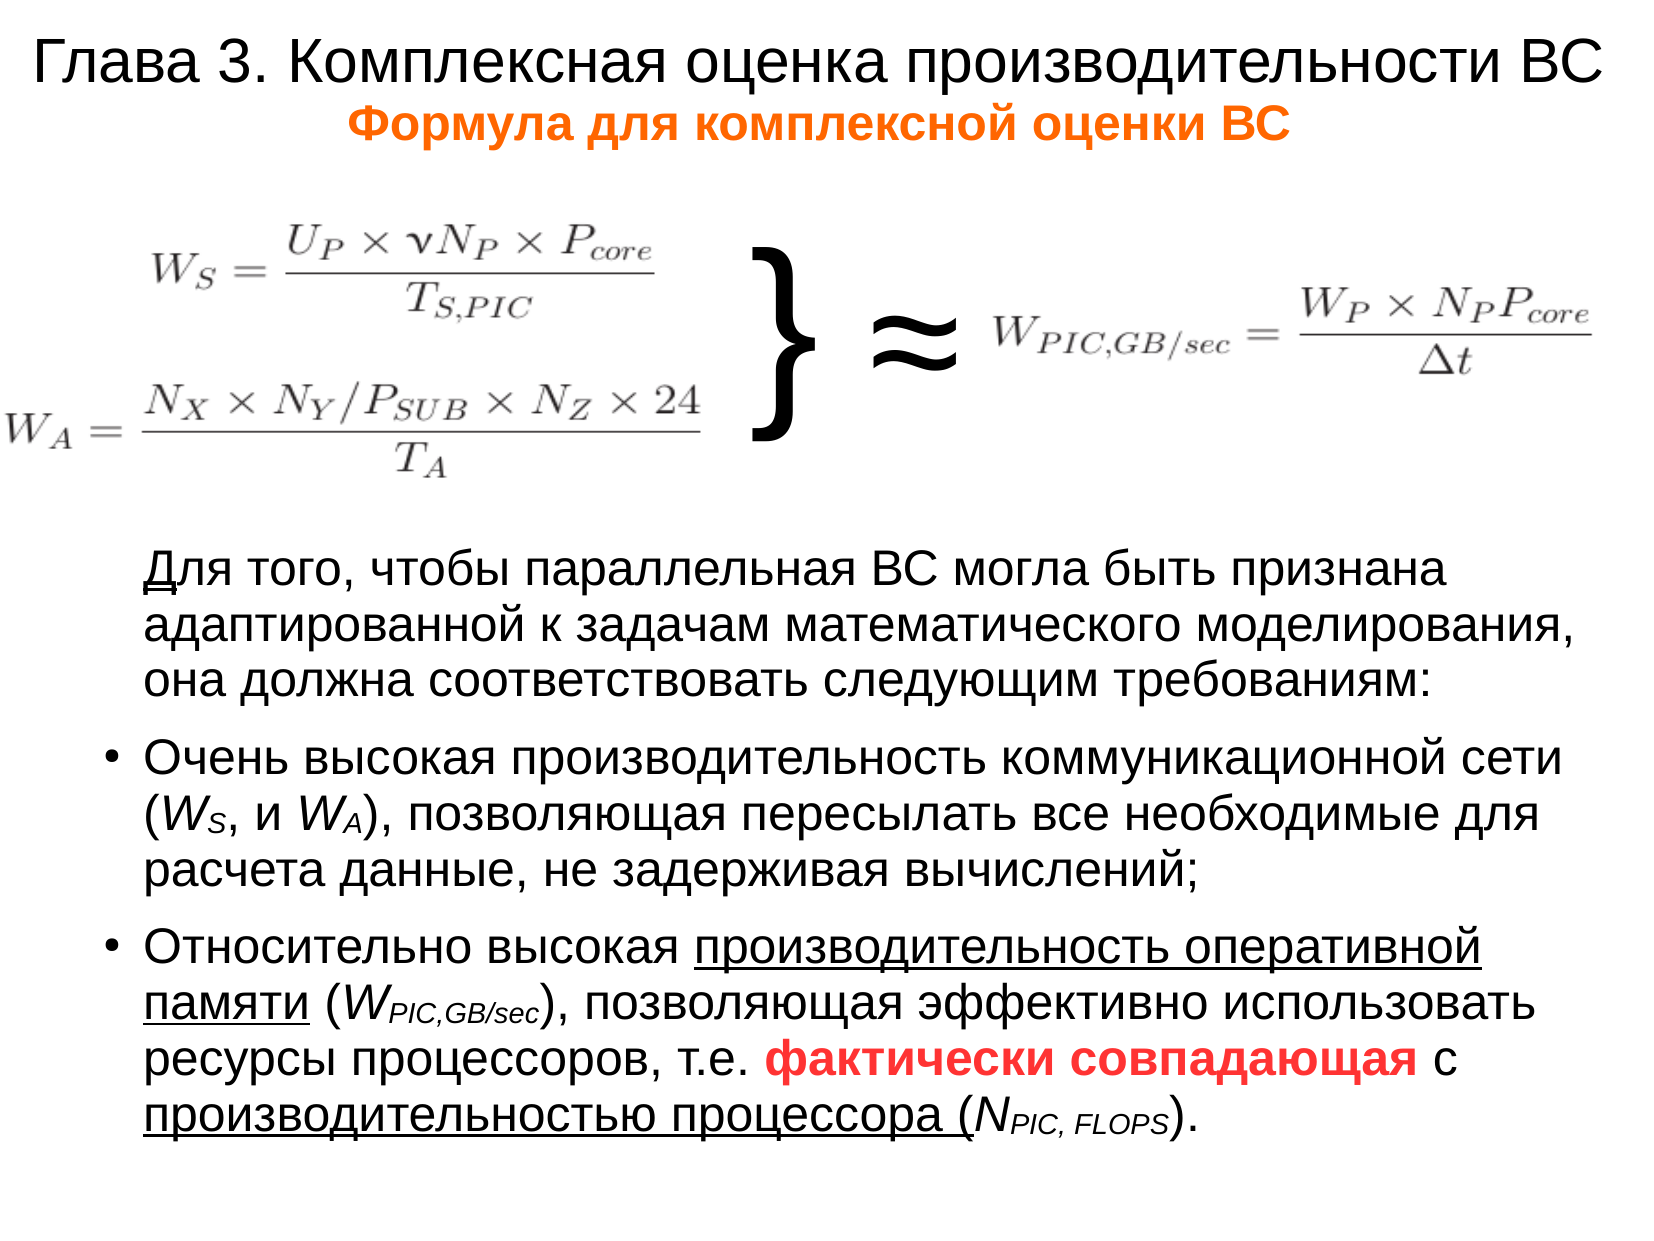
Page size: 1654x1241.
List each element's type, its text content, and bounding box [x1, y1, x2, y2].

list Для того, чтобы параллельная ВС могла быть признана адаптированной к задачам математического моделирования, она должна соответствовать следующим требованиям: Очень высокая производительность коммуникационной сети (WS, и WA), позволяющая пересылать все необходимые для расчета данные, не задерживая вычислений; Относительно высокая производительность оперативной памяти (WPIC,GB/sec), позволяющая эффективно использовать ресурсы процессоров, т.е. фактически совпадающая с производительностью процессора (NPIC, FLOPS). [90, 540, 1579, 1241]
text_box } [735, 202, 811, 451]
title Глава 3. Комплексная оценка производительности ВС Формула для комплексной оценки ВС [0, 0, 1654, 193]
picture [0, 359, 721, 502]
text_box ≈ [855, 240, 977, 546]
picture [60, 191, 699, 345]
picture [977, 254, 1651, 419]
